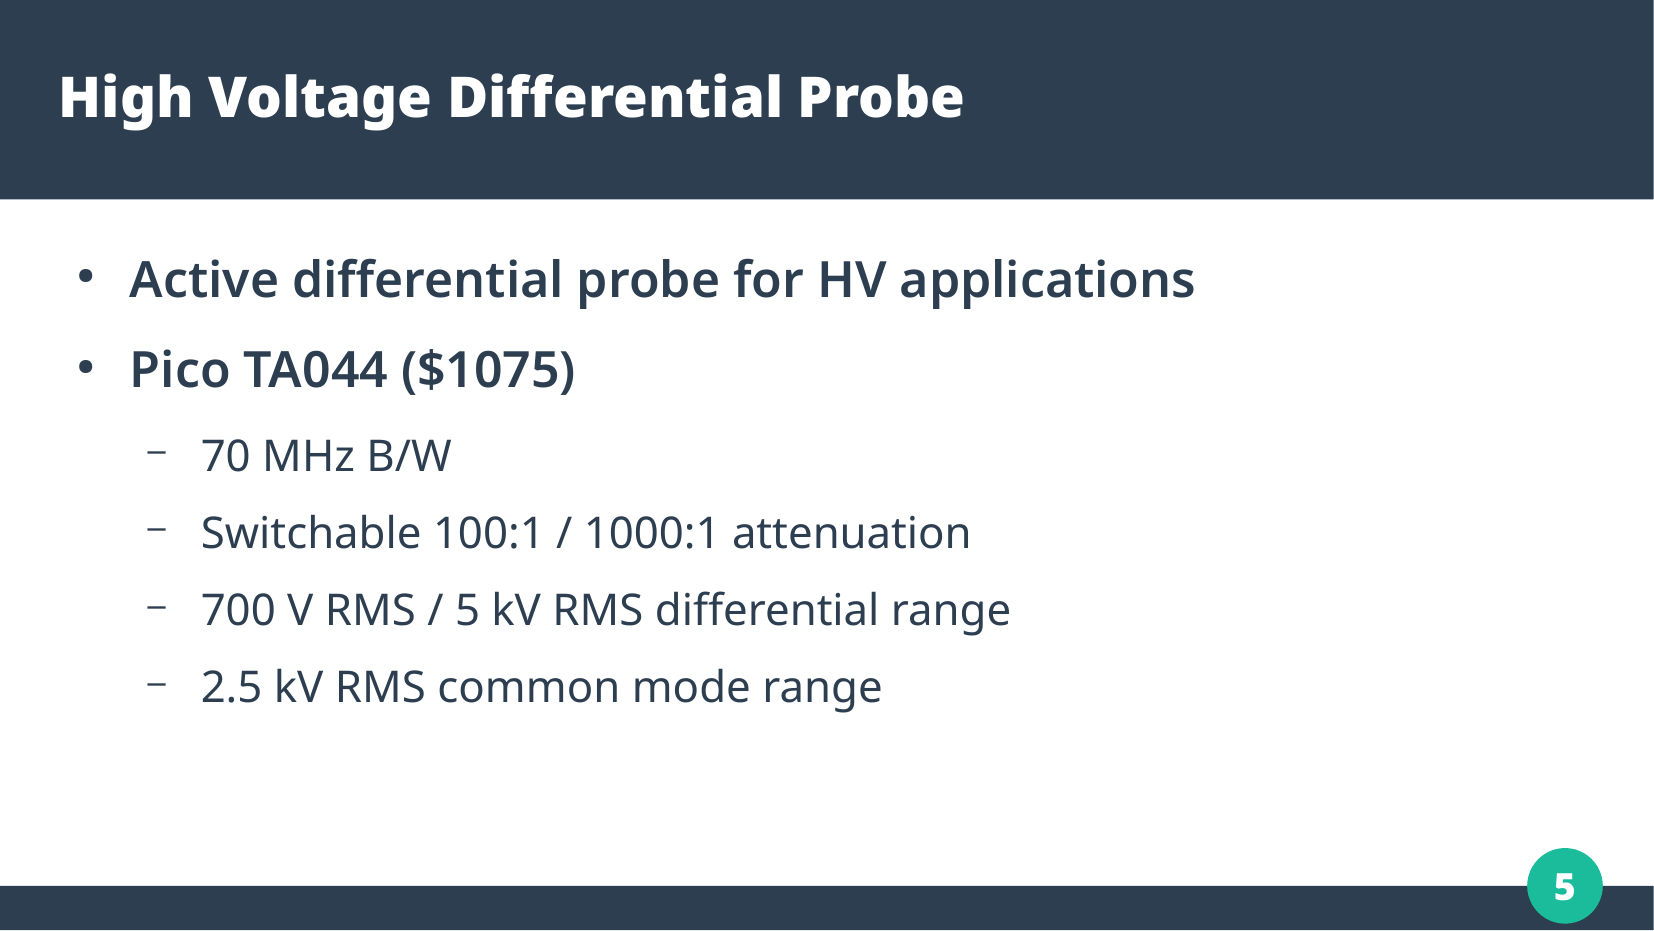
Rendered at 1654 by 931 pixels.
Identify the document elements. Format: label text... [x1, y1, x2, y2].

title High Voltage Differential Probe [59, 37, 1595, 155]
list Active differential probe for HV applications Pico TA044 ($1075) 70 MHz B/W Switchable 100:1 / 1000:1 attenuation 700 V RMS / 5 kV RMS differential range 2.5 kV RMS common mode range [59, 243, 1595, 864]
